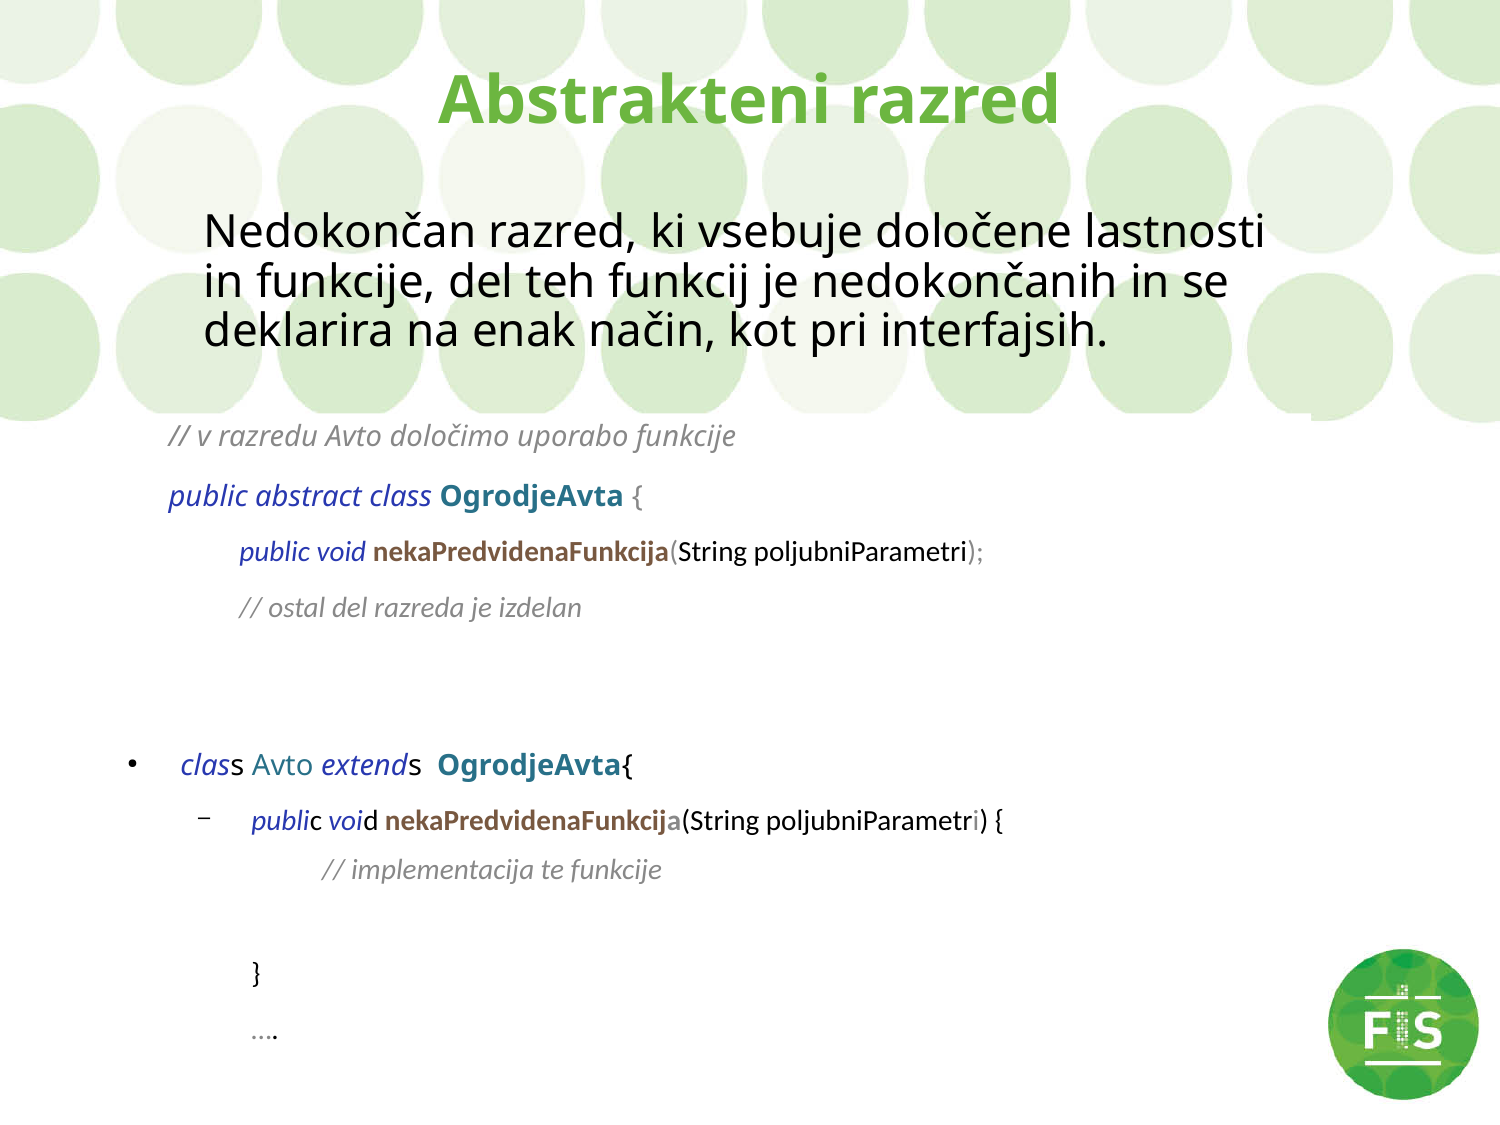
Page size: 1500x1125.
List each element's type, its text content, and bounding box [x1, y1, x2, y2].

list class Avto extends OgrodjeAvta{ public void nekaPredvidenaFunkcija(String poljubniParametri) { // implementacija te funkcije } …. [94, 678, 1264, 993]
list Nedokončan razred, ki vsebuje določene lastnosti in funkcije, del teh funkcij je nedokončanih in se deklarira na enak način, kot pri interfajsih. [118, 200, 1323, 367]
picture [0, 0, 1500, 1125]
list // v razredu Avto določimo uporabo funkcije public abstract class OgrodjeAvta { public void nekaPredvidenaFunkcija(String poljubniParametri); // ostal del razreda je izdelan [82, 413, 1312, 650]
title Abstrakteni razred [75, 59, 1425, 201]
